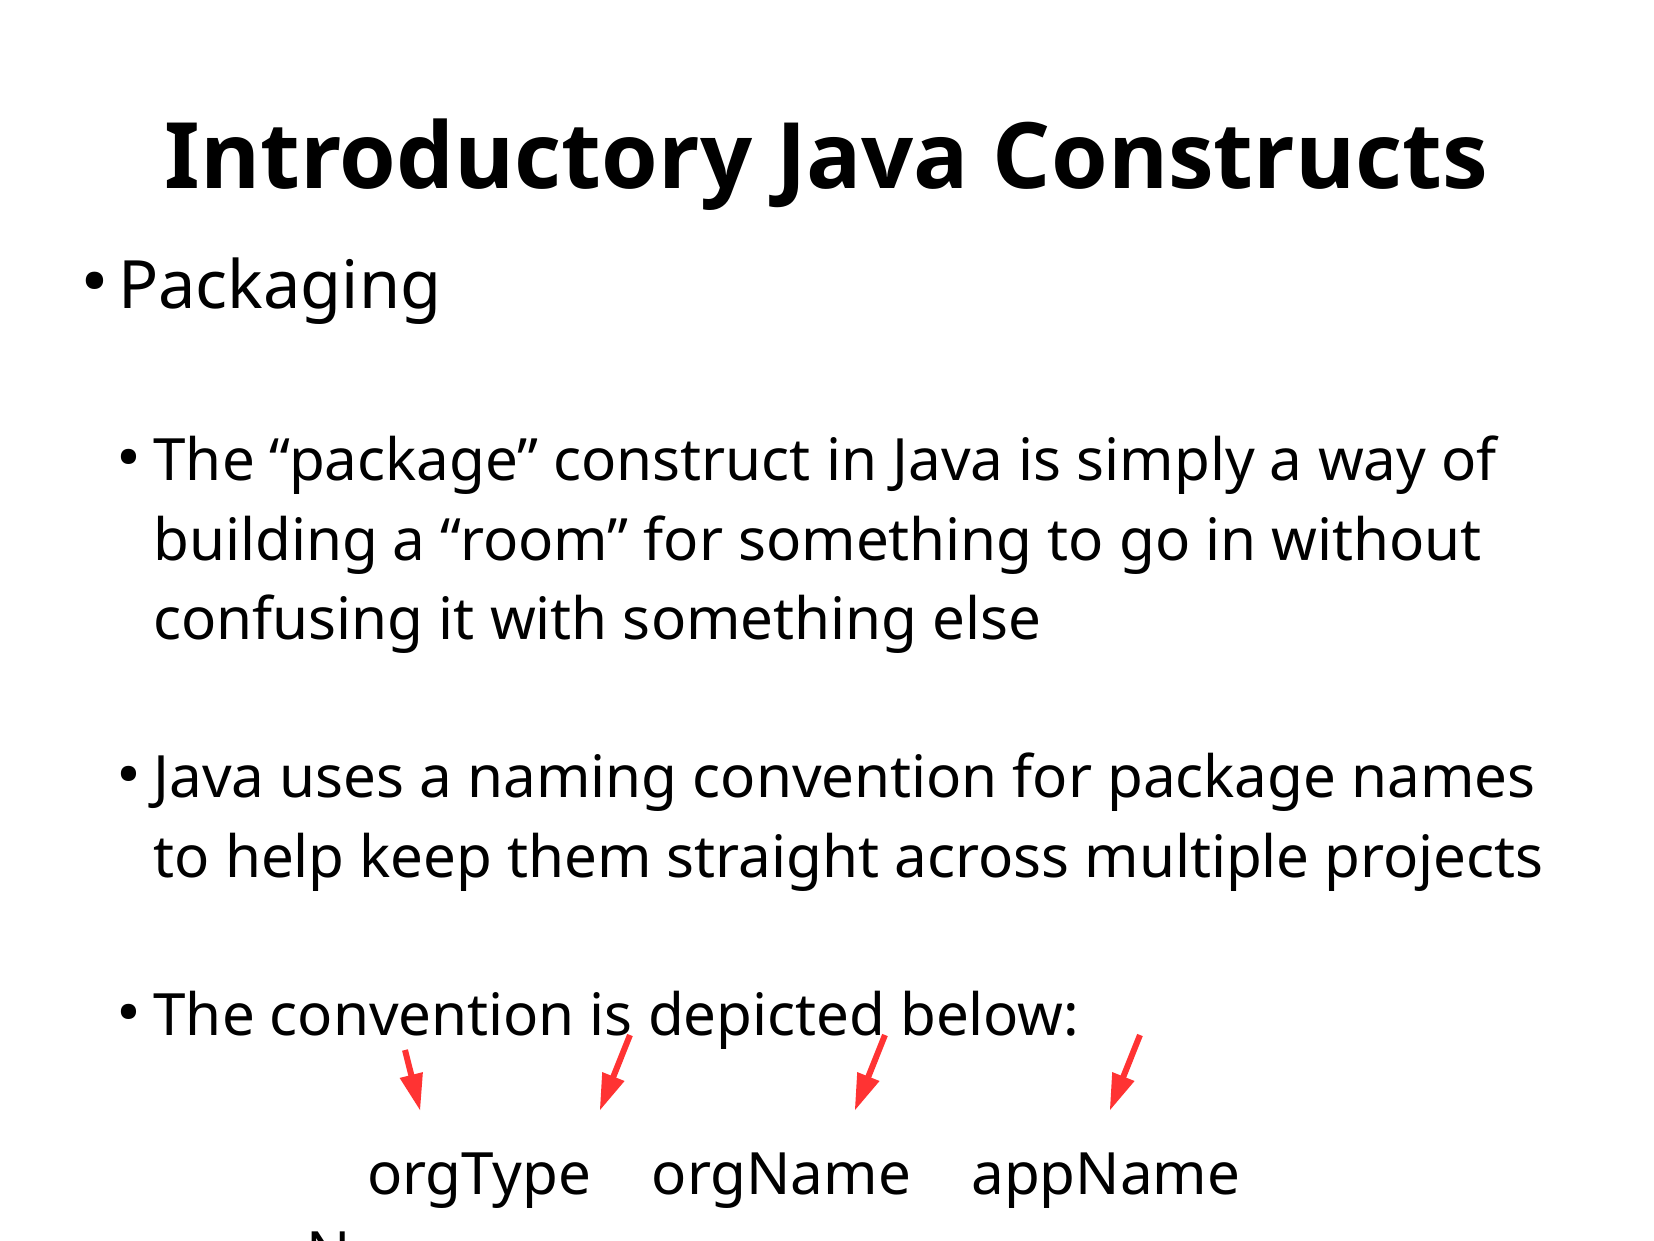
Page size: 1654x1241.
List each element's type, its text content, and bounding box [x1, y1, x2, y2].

title Introductory Java Constructs [82, 49, 1571, 237]
subtitle Packaging The “package” construct in Java is simply a way of building a “room” for something to go in without confusing it with something else Java uses a naming convention for package names to help keep them straight across multiple projects The convention is depicted below: orgType orgName appName compName package org.ftc11587.helloworld.main; [82, 237, 1571, 1157]
